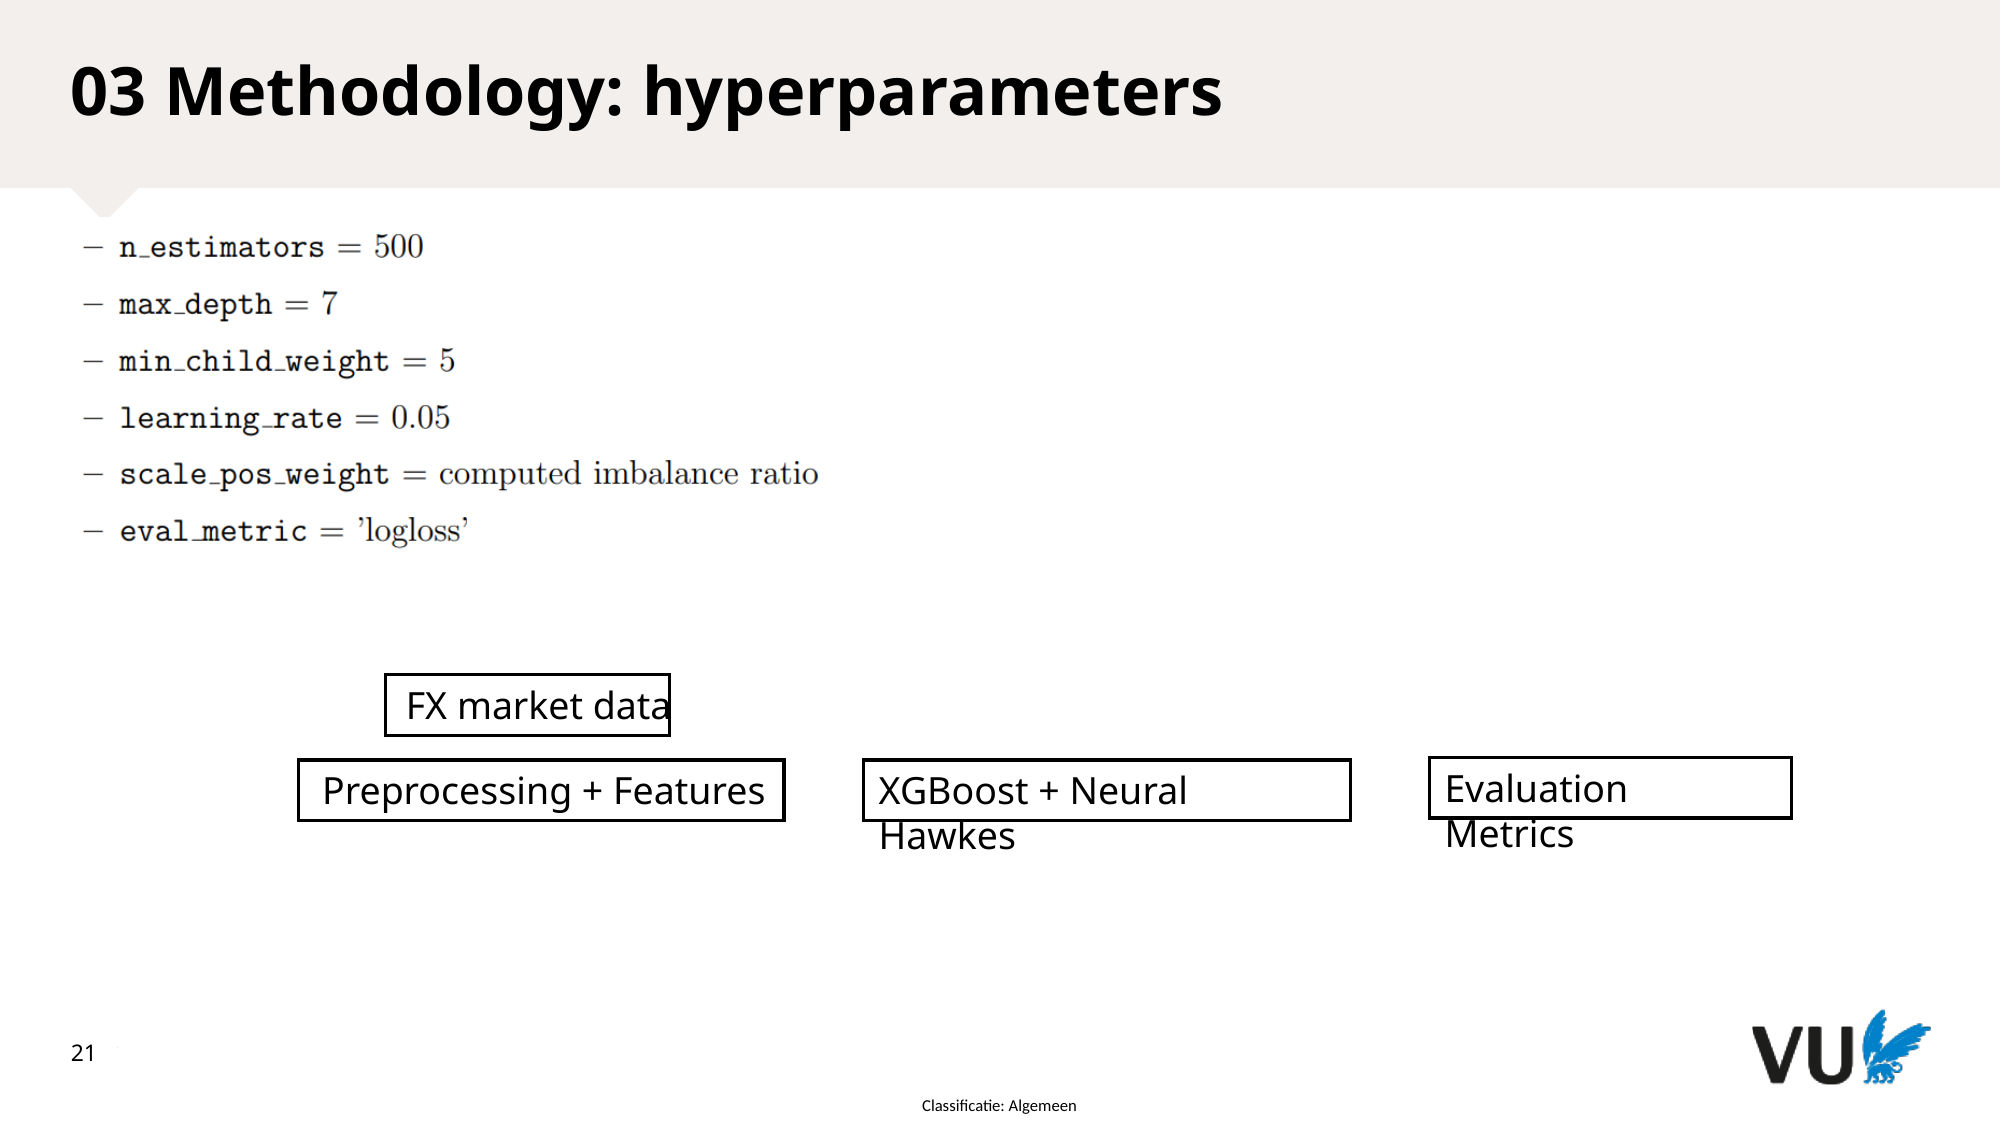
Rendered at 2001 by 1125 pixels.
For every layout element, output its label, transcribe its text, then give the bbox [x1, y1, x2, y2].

picture [70, 217, 836, 558]
text_box XGBoost + Neural Hawkes [863, 759, 1323, 821]
title 03 Methodology: hyperparameters [70, 0, 1930, 188]
text_box Preprocessing + Features [307, 759, 819, 866]
text_box [70, 983, 152, 1125]
text_box Evaluation Metrics [1429, 757, 1771, 818]
text_box FX market data [390, 674, 690, 736]
